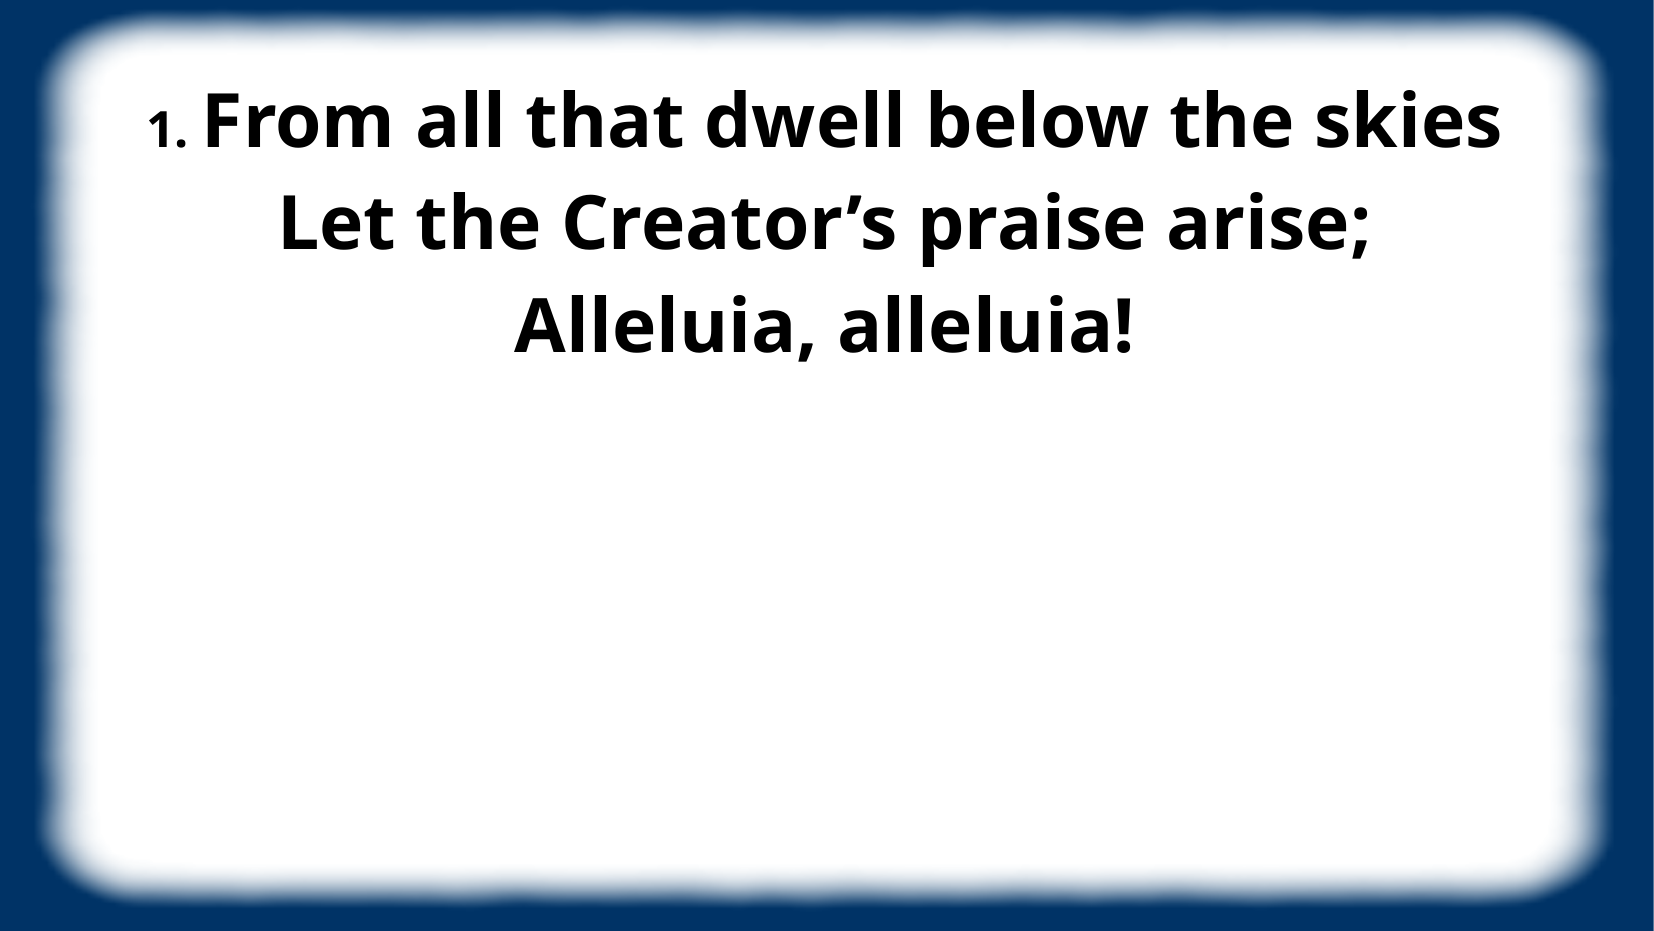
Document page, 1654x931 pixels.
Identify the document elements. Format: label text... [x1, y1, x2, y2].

picture [0, 0, 1654, 931]
text_box 1. From all that dwell below the skies Let the Creator’s praise arise; Alleluia, alleluia! [105, 60, 1546, 374]
